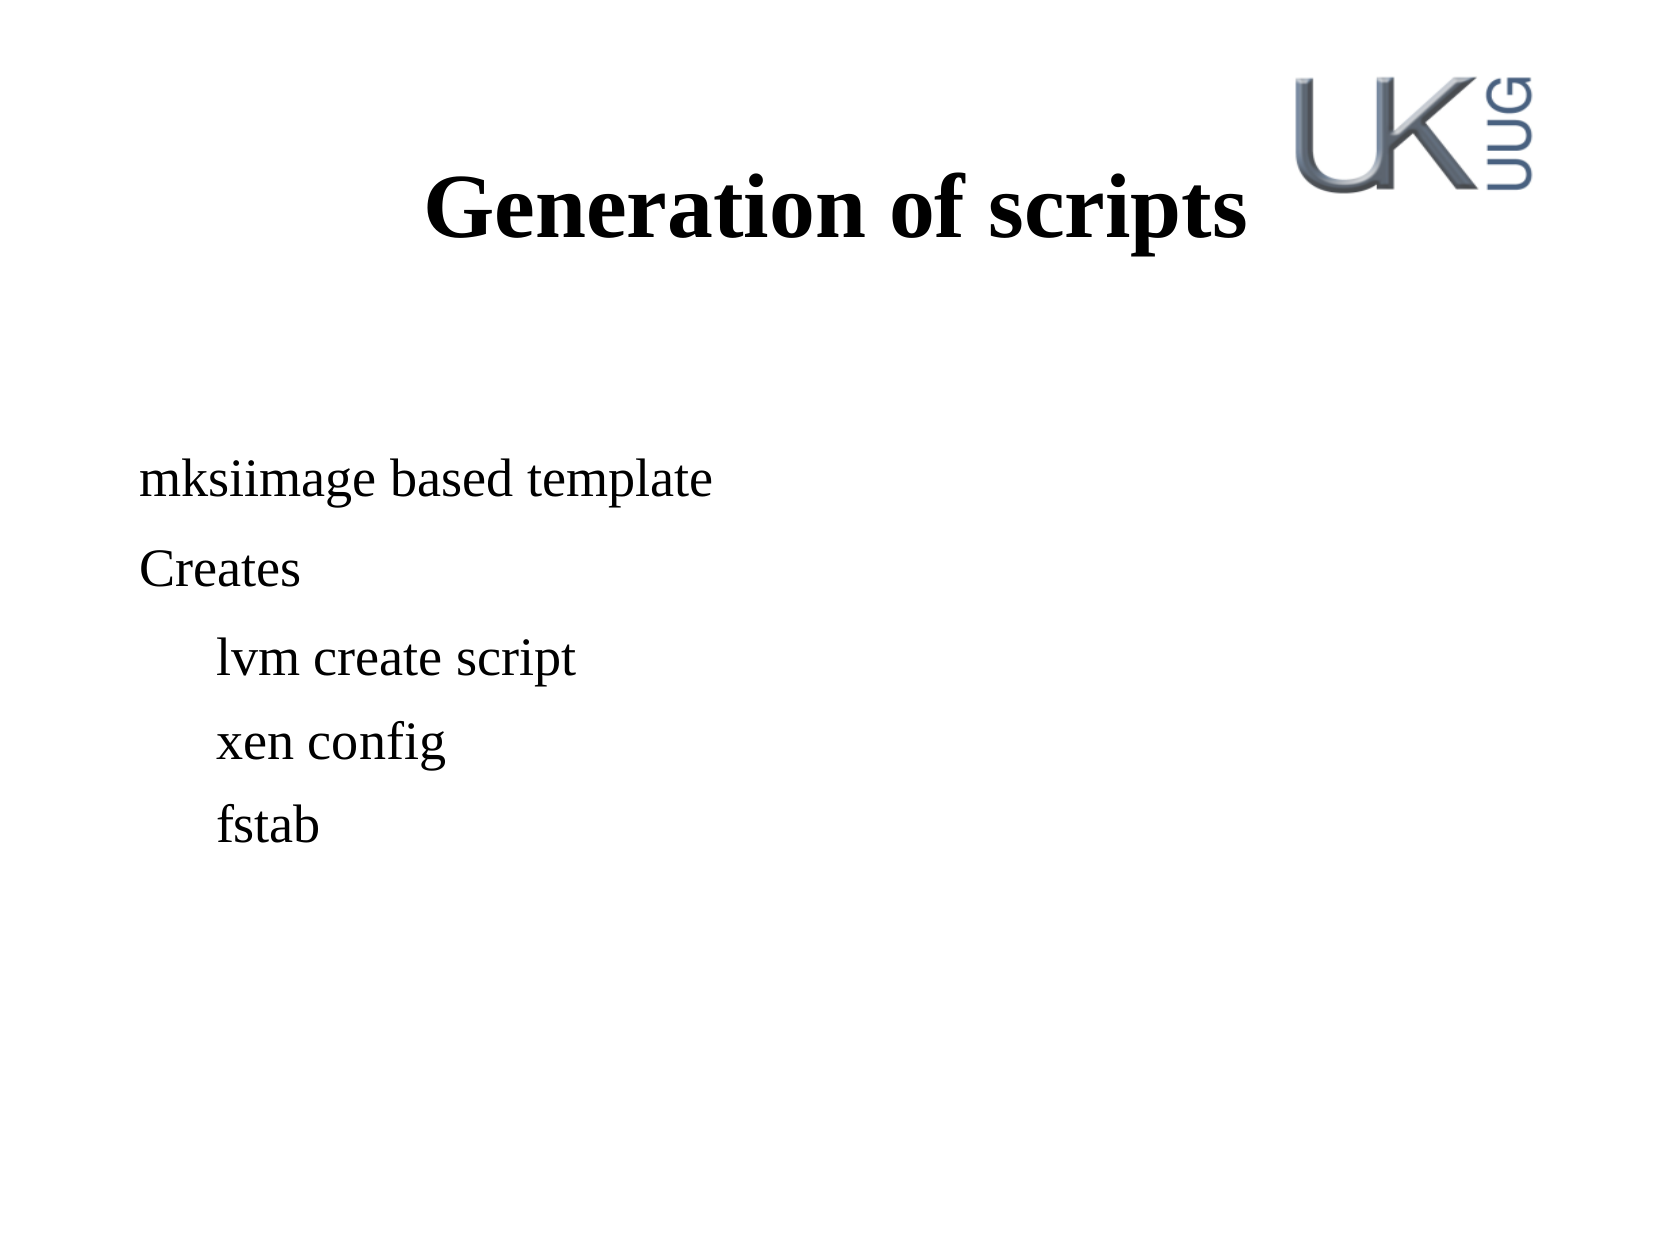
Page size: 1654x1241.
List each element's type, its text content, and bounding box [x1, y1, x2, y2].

list mksiimage based template Creates lvm create script xen config fstab [121, 344, 1534, 1127]
picture [1289, 74, 1538, 196]
title Generation of scripts [121, 102, 1534, 311]
